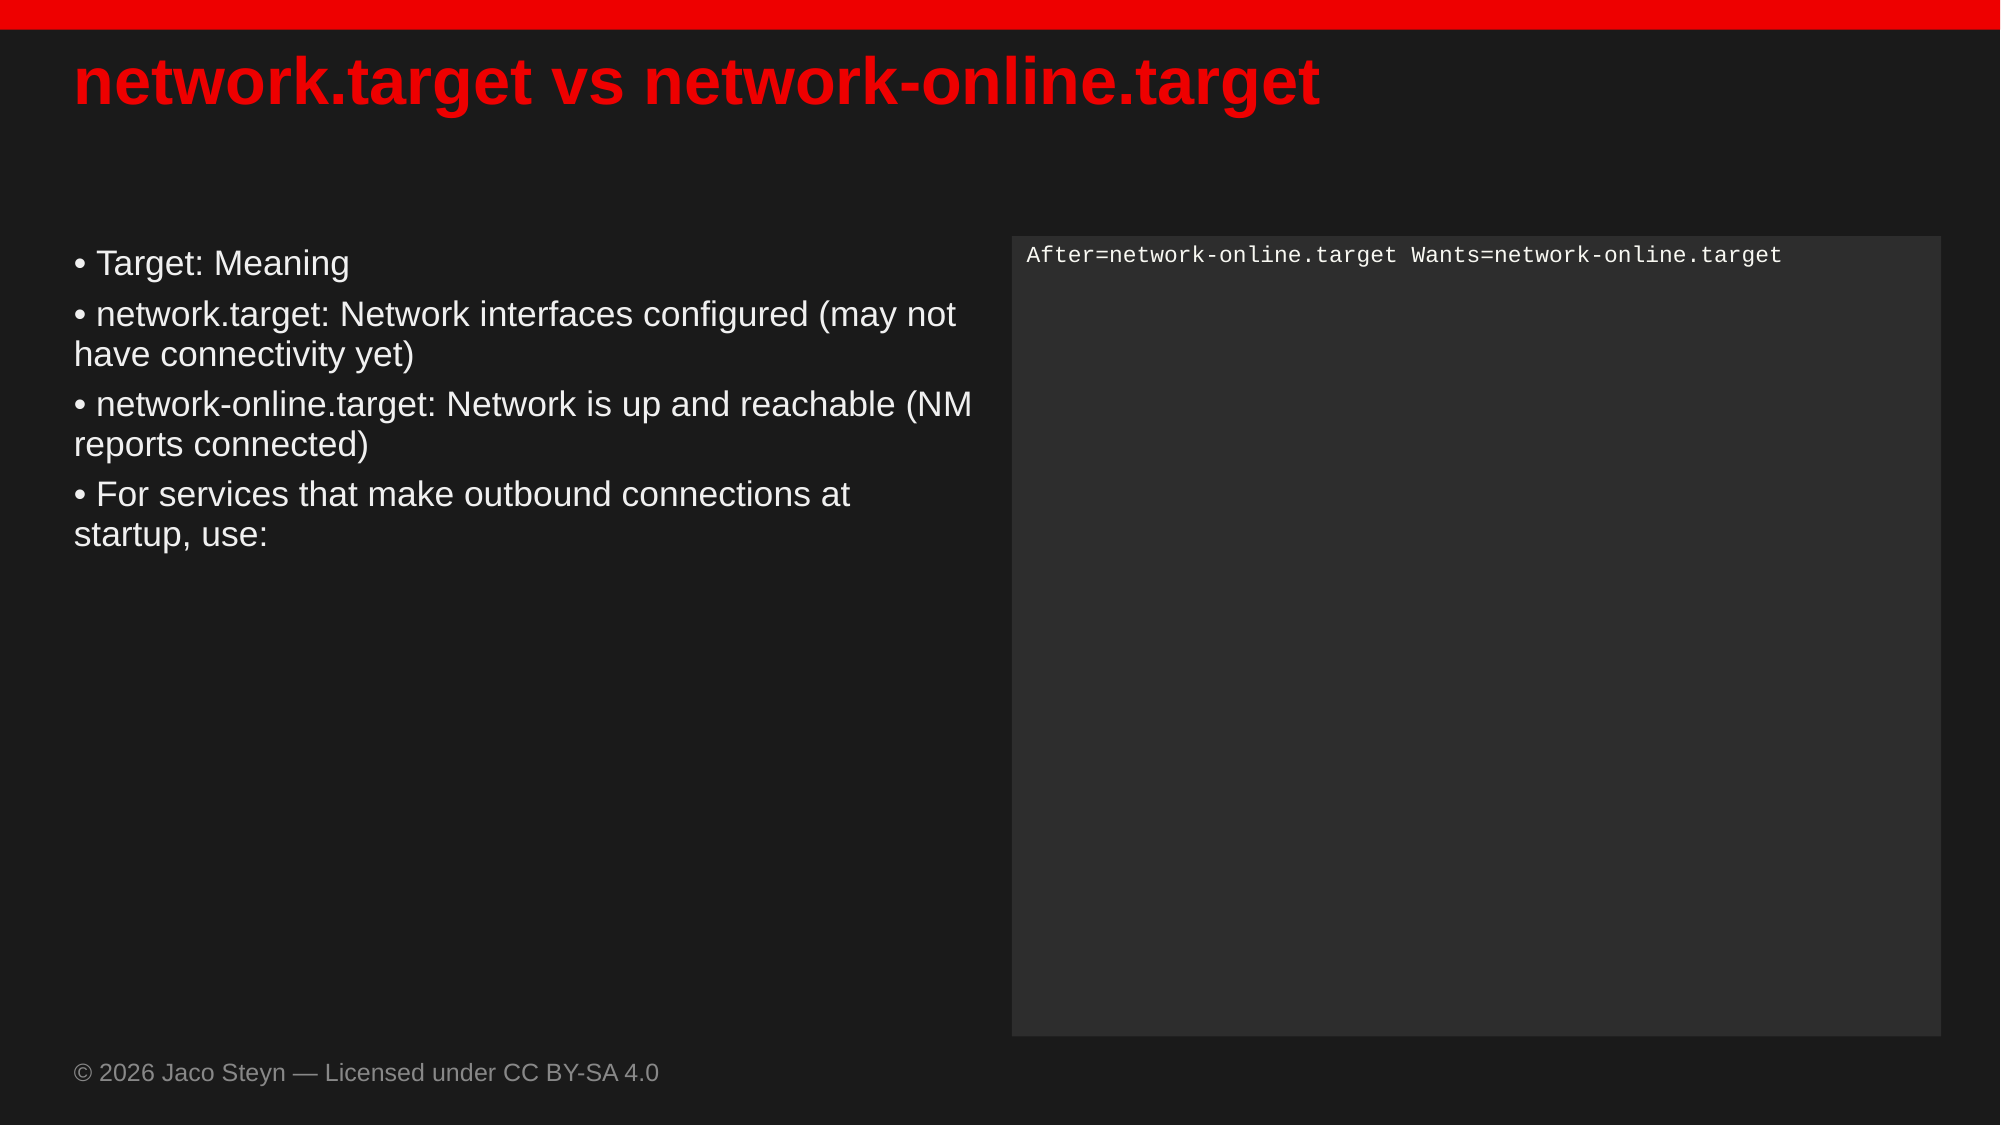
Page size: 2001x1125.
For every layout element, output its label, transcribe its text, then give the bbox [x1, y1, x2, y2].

text_box © 2026 Jaco Steyn — Licensed under CC BY-SA 4.0 [59, 1051, 1942, 1093]
text_box After=network-online.target Wants=network-online.target [1011, 236, 1942, 1037]
text_box • Target: Meaning • network.target: Network interfaces configured (may not have connectivity yet) • network-online.target: Network is up and reachable (NM reports connected) • For services that make outbound connections at startup, use: [59, 236, 989, 1037]
text_box [0, 0, 2001, 30]
text_box network.target vs network-online.target [59, 36, 1942, 208]
